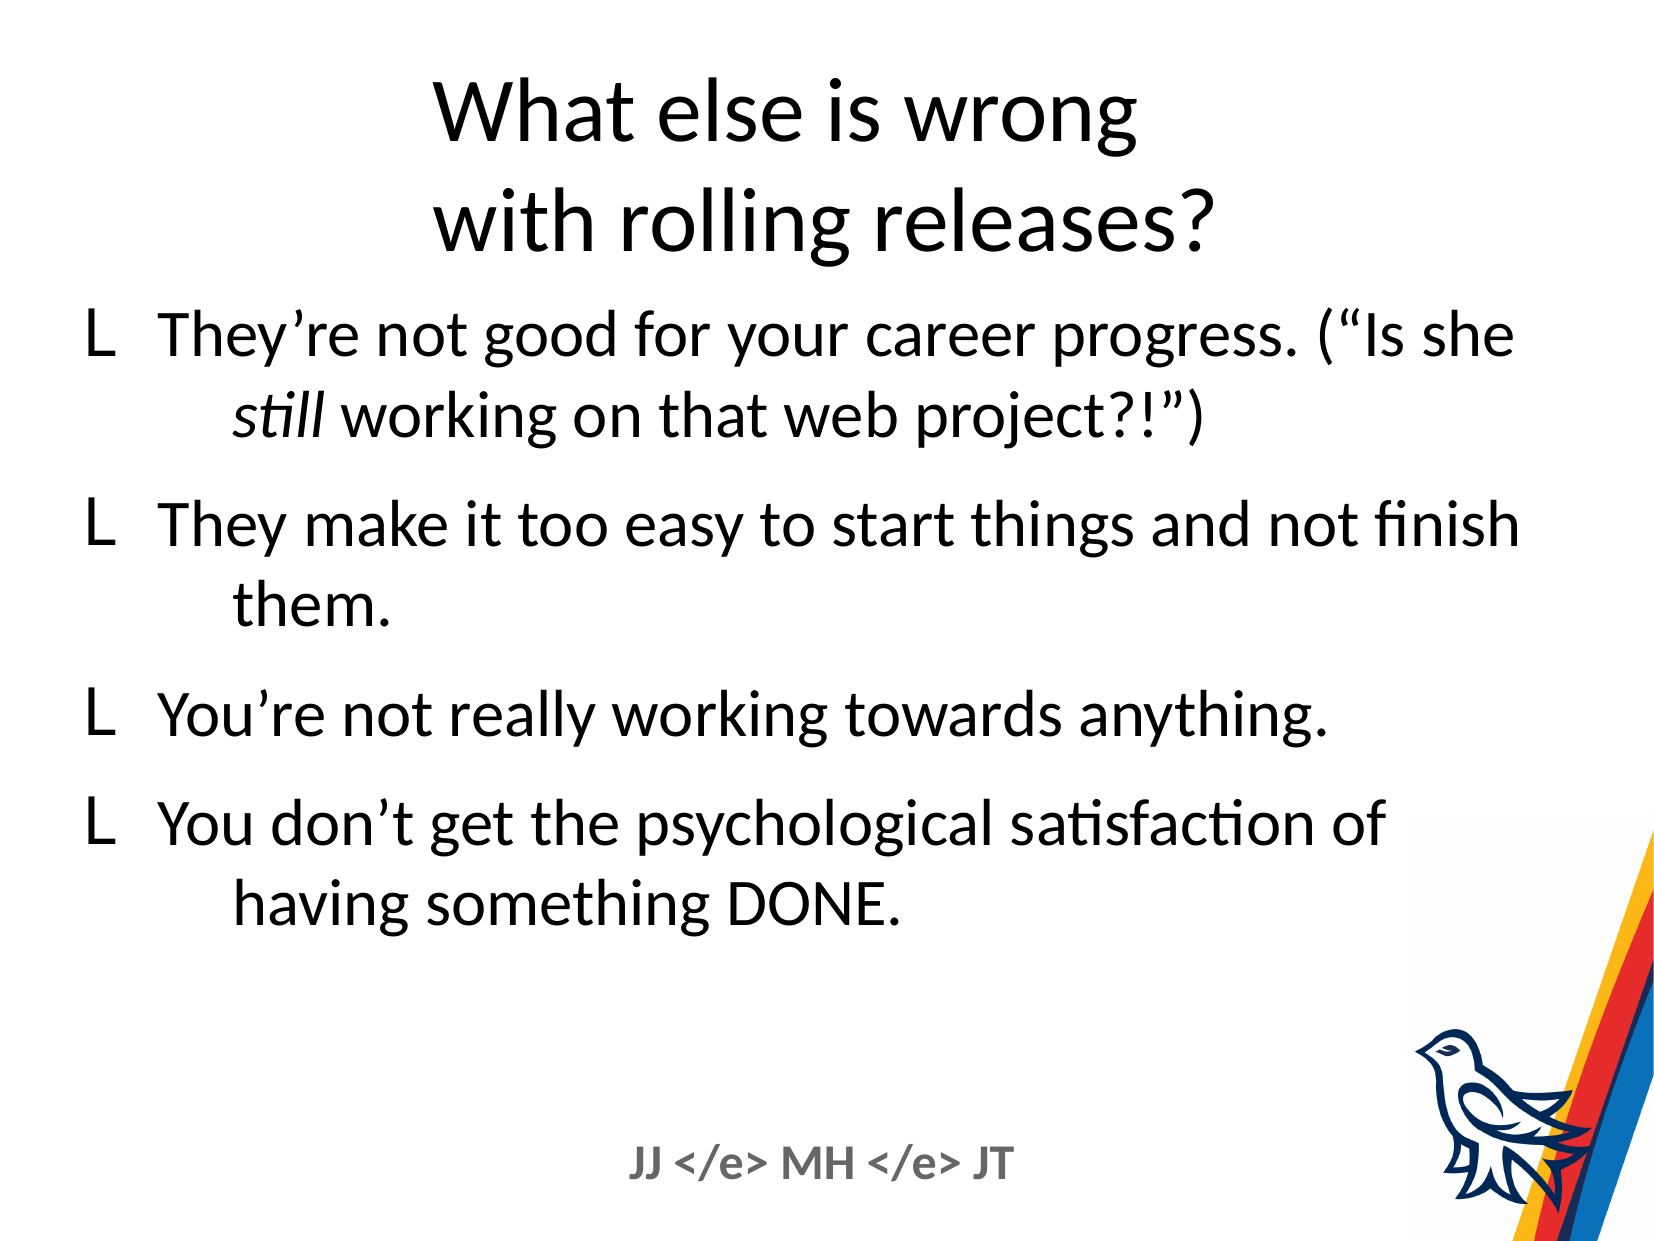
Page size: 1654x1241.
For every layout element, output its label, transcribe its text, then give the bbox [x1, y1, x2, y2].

list They’re not good for your career progress. (“Is she still working on that web project?!”) They make it too easy to start things and not finish them. You’re not really working towards anything. You don’t get the psychological satisfaction of having something DONE. [82, 290, 1571, 1010]
title What else is wrong with rolling releases? [82, 49, 1571, 257]
text_box JJ </e> MH </e> JT [565, 1129, 1090, 1216]
